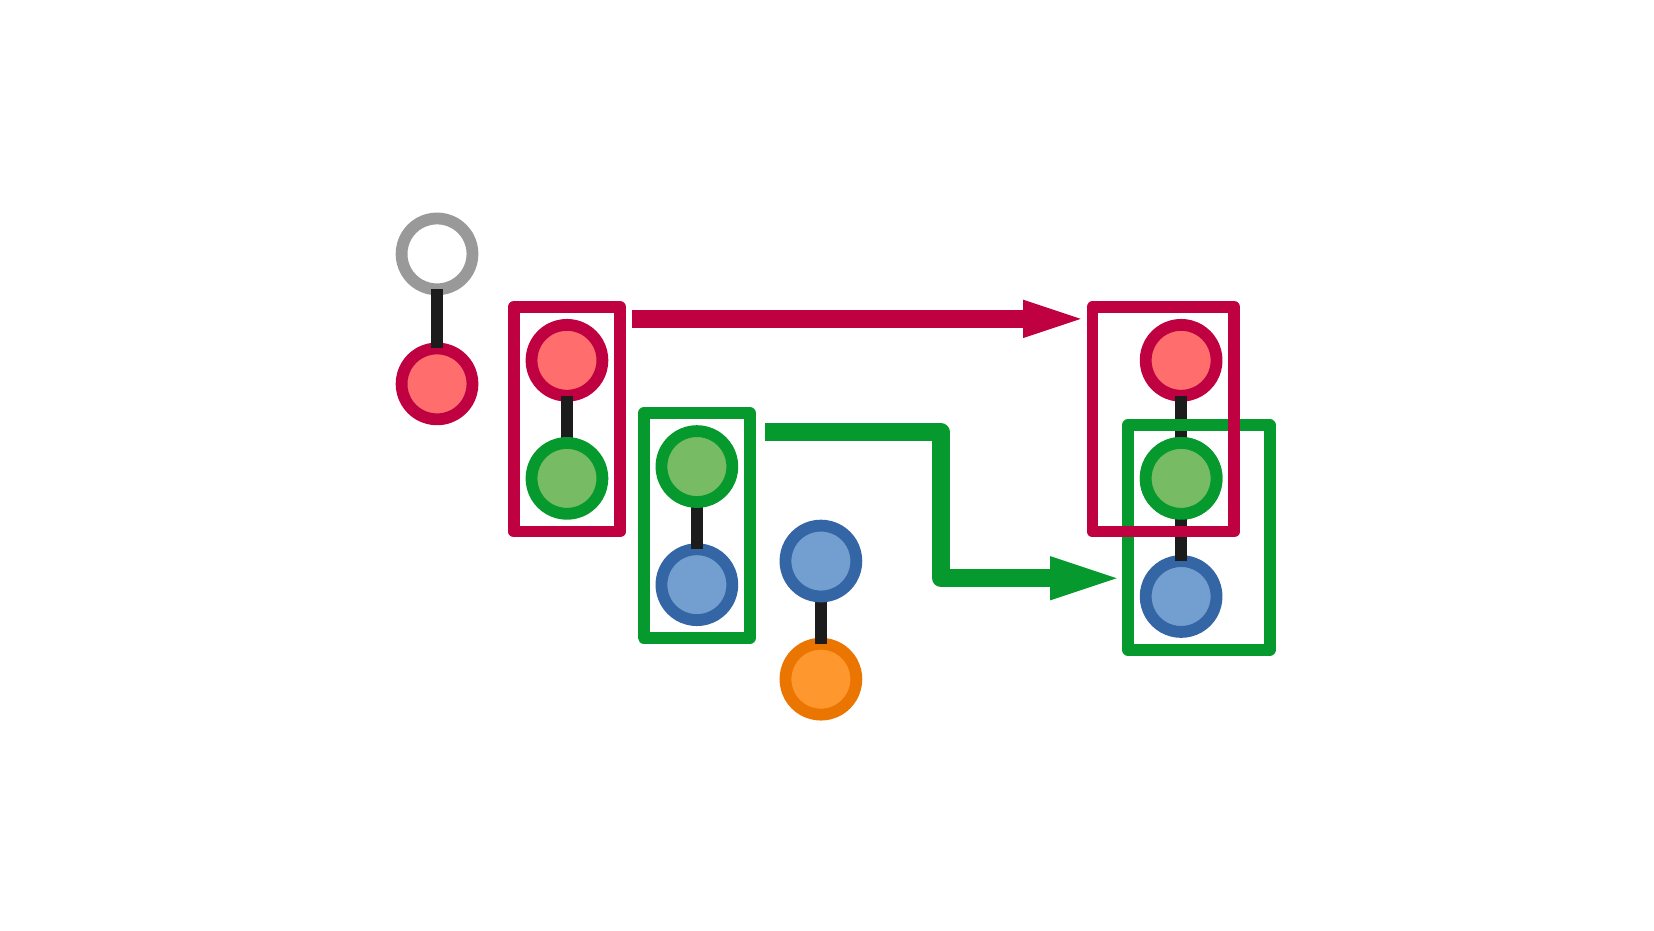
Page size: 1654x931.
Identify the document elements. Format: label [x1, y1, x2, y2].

text_box [785, 644, 857, 715]
text_box [401, 348, 473, 420]
text_box [1145, 442, 1217, 514]
text_box [1145, 561, 1217, 632]
text_box [531, 442, 603, 514]
text_box [785, 525, 857, 597]
text_box [661, 431, 733, 503]
text_box [531, 324, 603, 396]
text_box [661, 549, 733, 621]
text_box [1145, 324, 1217, 396]
text_box [401, 218, 473, 289]
